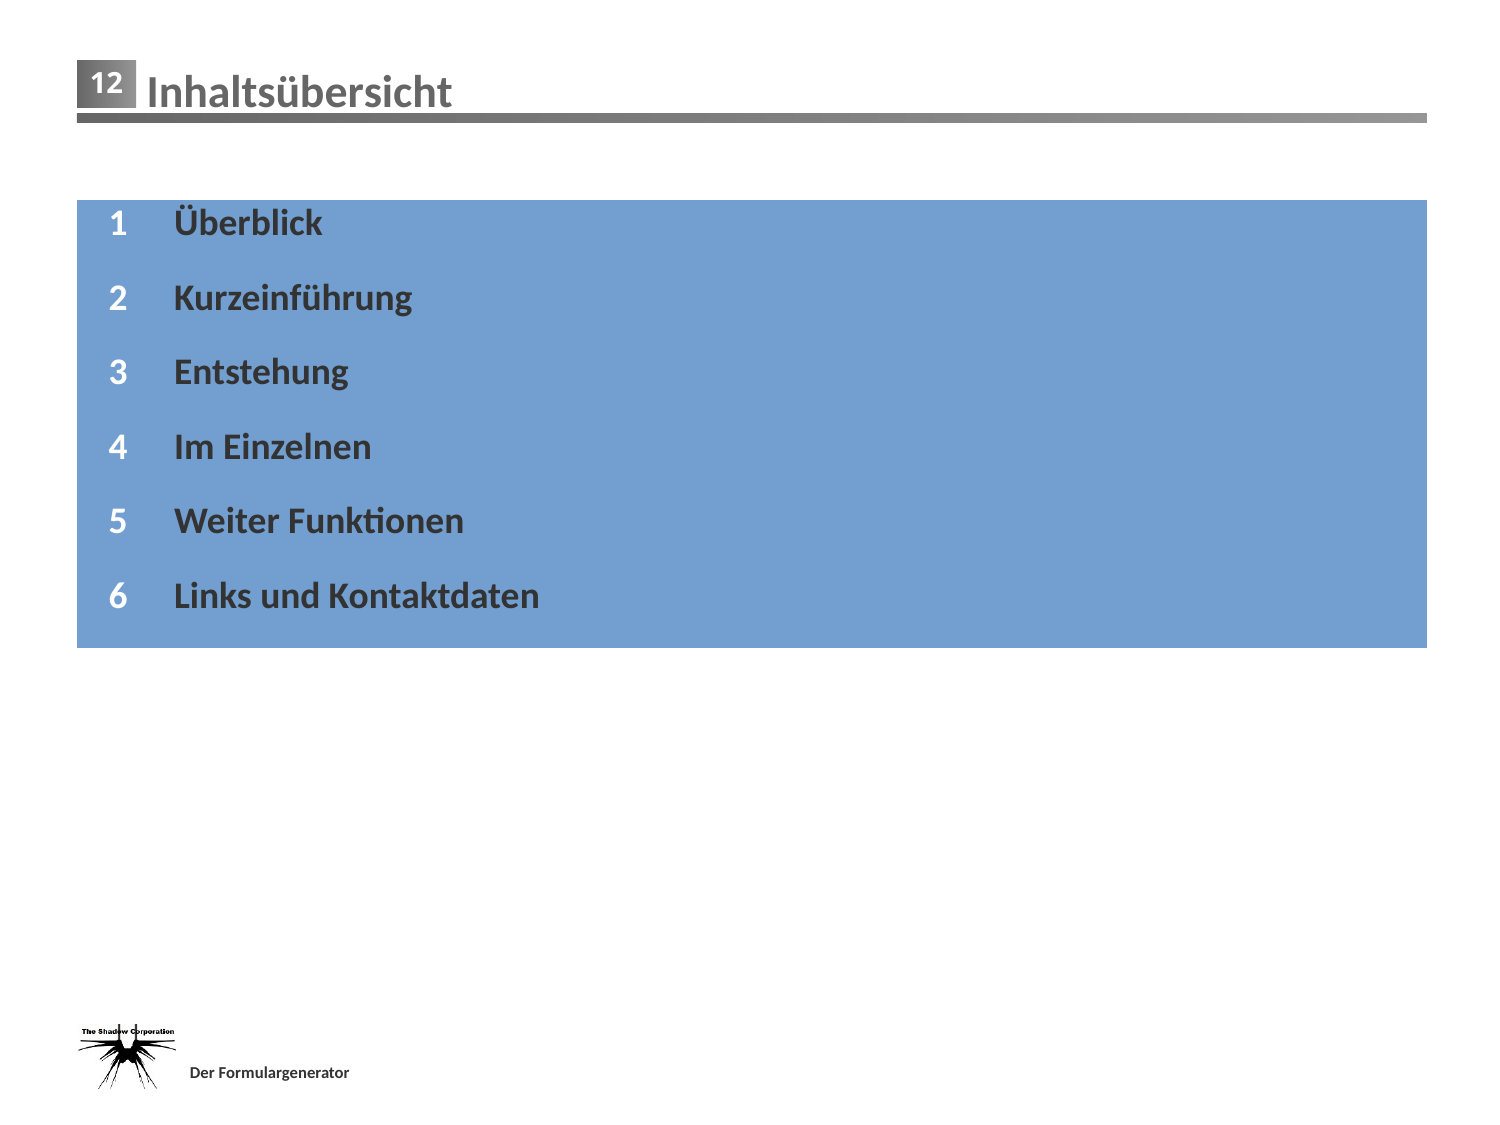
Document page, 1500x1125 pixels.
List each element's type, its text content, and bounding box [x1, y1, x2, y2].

table_cell 2 [77, 275, 159, 349]
table_header 1 [77, 200, 159, 275]
table_cell Links und Kontaktdaten [159, 573, 1427, 648]
table_header Überblick [159, 200, 1427, 275]
table_cell Kurzeinführung [159, 275, 1427, 349]
table_cell 5 [77, 498, 159, 573]
table_cell 3 [77, 349, 159, 424]
table_cell Entstehung [159, 349, 1427, 424]
table_cell 4 [77, 424, 159, 498]
title Inhaltsübersicht [131, 54, 1433, 125]
table_cell Weiter Funktionen [159, 498, 1427, 573]
table_cell Im Einzelnen [159, 424, 1427, 498]
table_cell 6 [77, 573, 159, 648]
